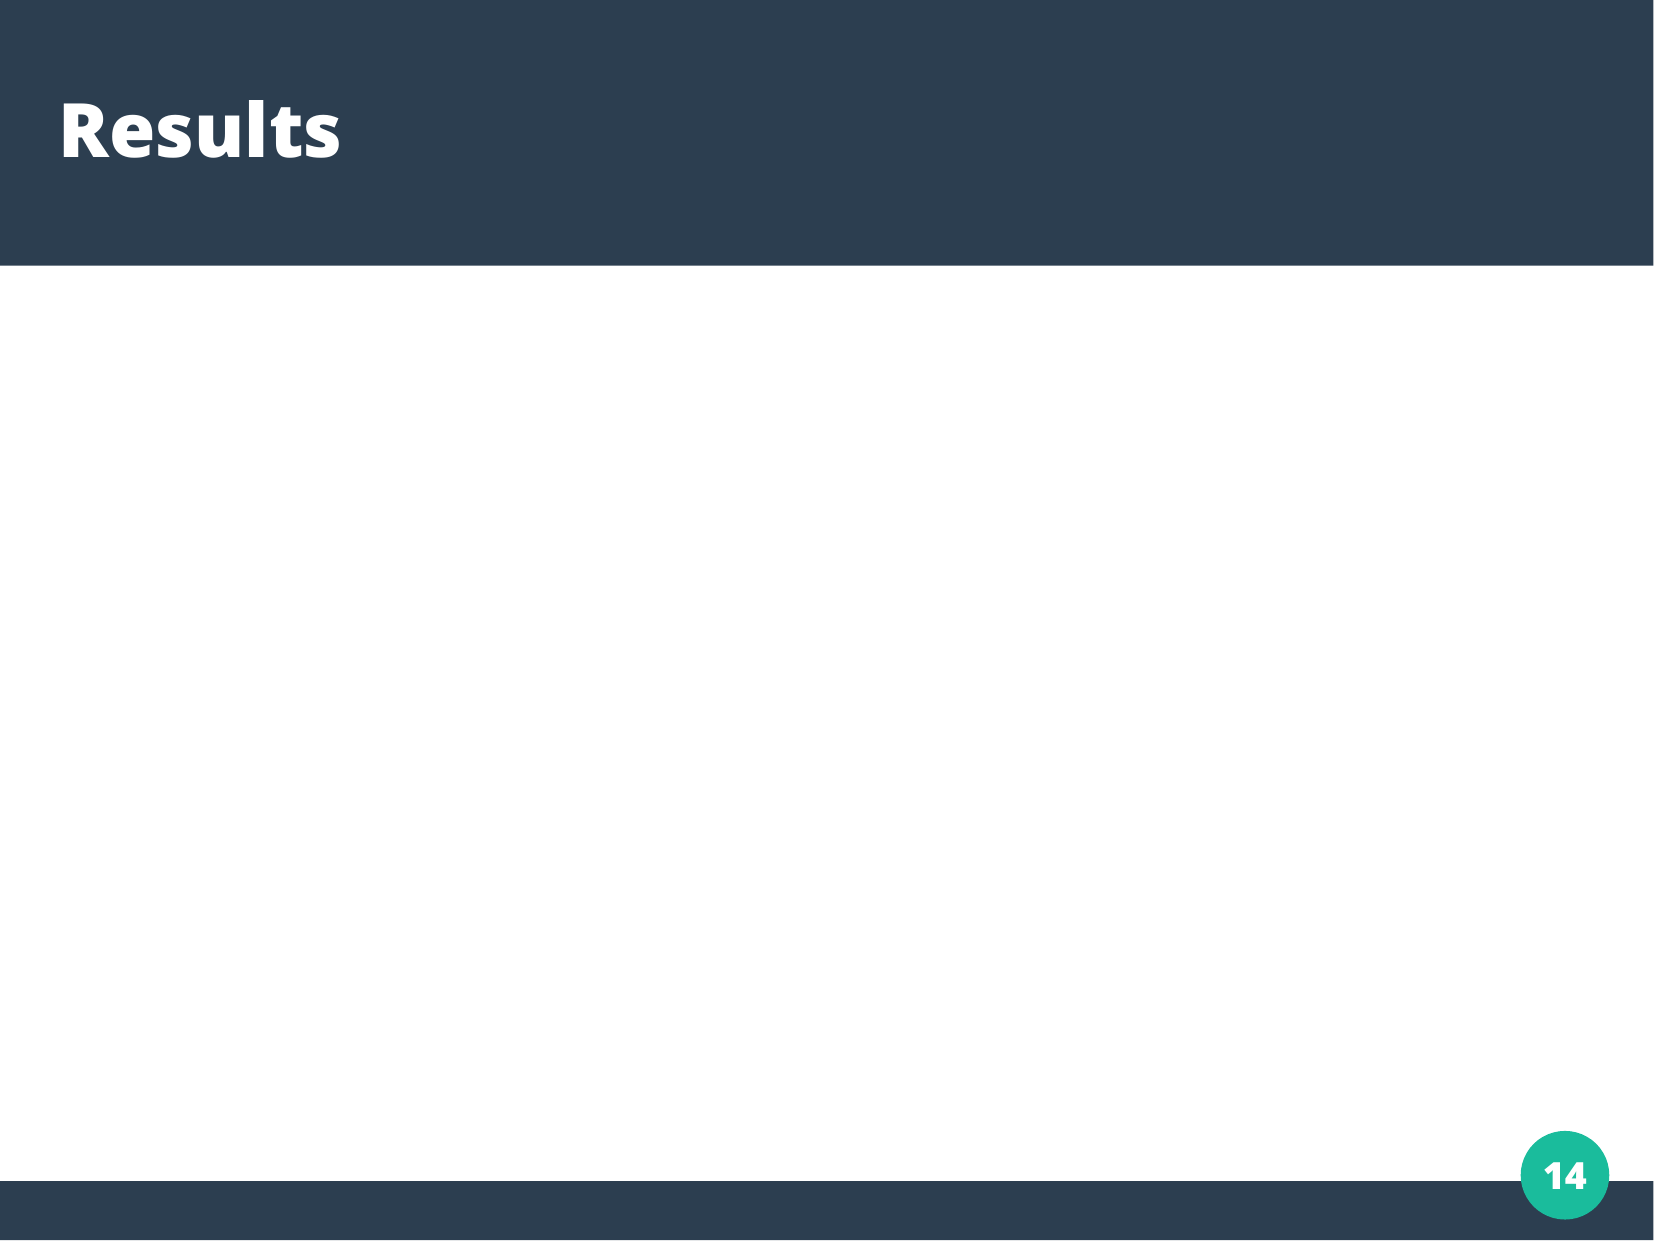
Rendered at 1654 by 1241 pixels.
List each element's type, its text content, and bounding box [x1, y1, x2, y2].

title Results [59, 49, 1595, 207]
